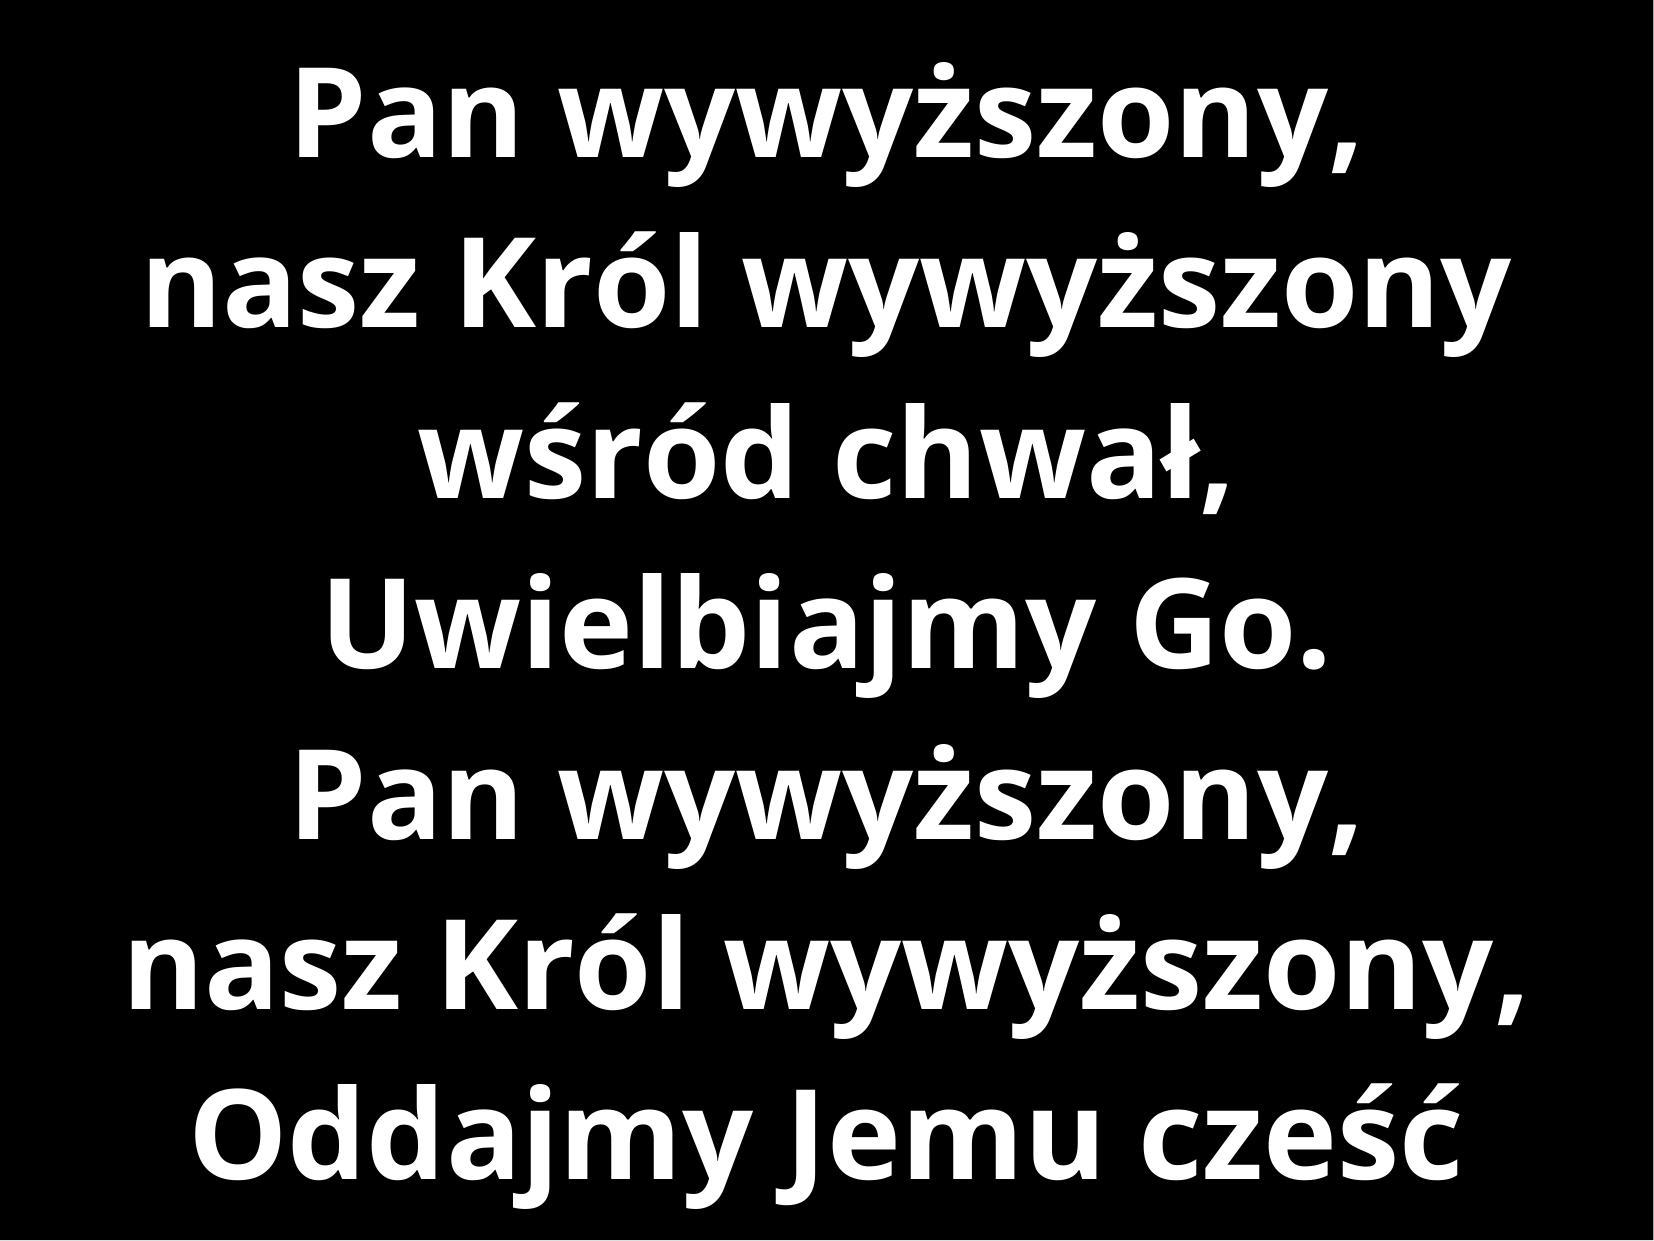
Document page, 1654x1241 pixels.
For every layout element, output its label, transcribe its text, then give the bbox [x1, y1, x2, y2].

title Pan wywyższony, nasz Król wywyższony wśród chwał, Uwielbiajmy Go. Pan wywyższony, nasz Król wywyższony, Oddajmy Jemu cześć [0, 0, 1654, 1241]
